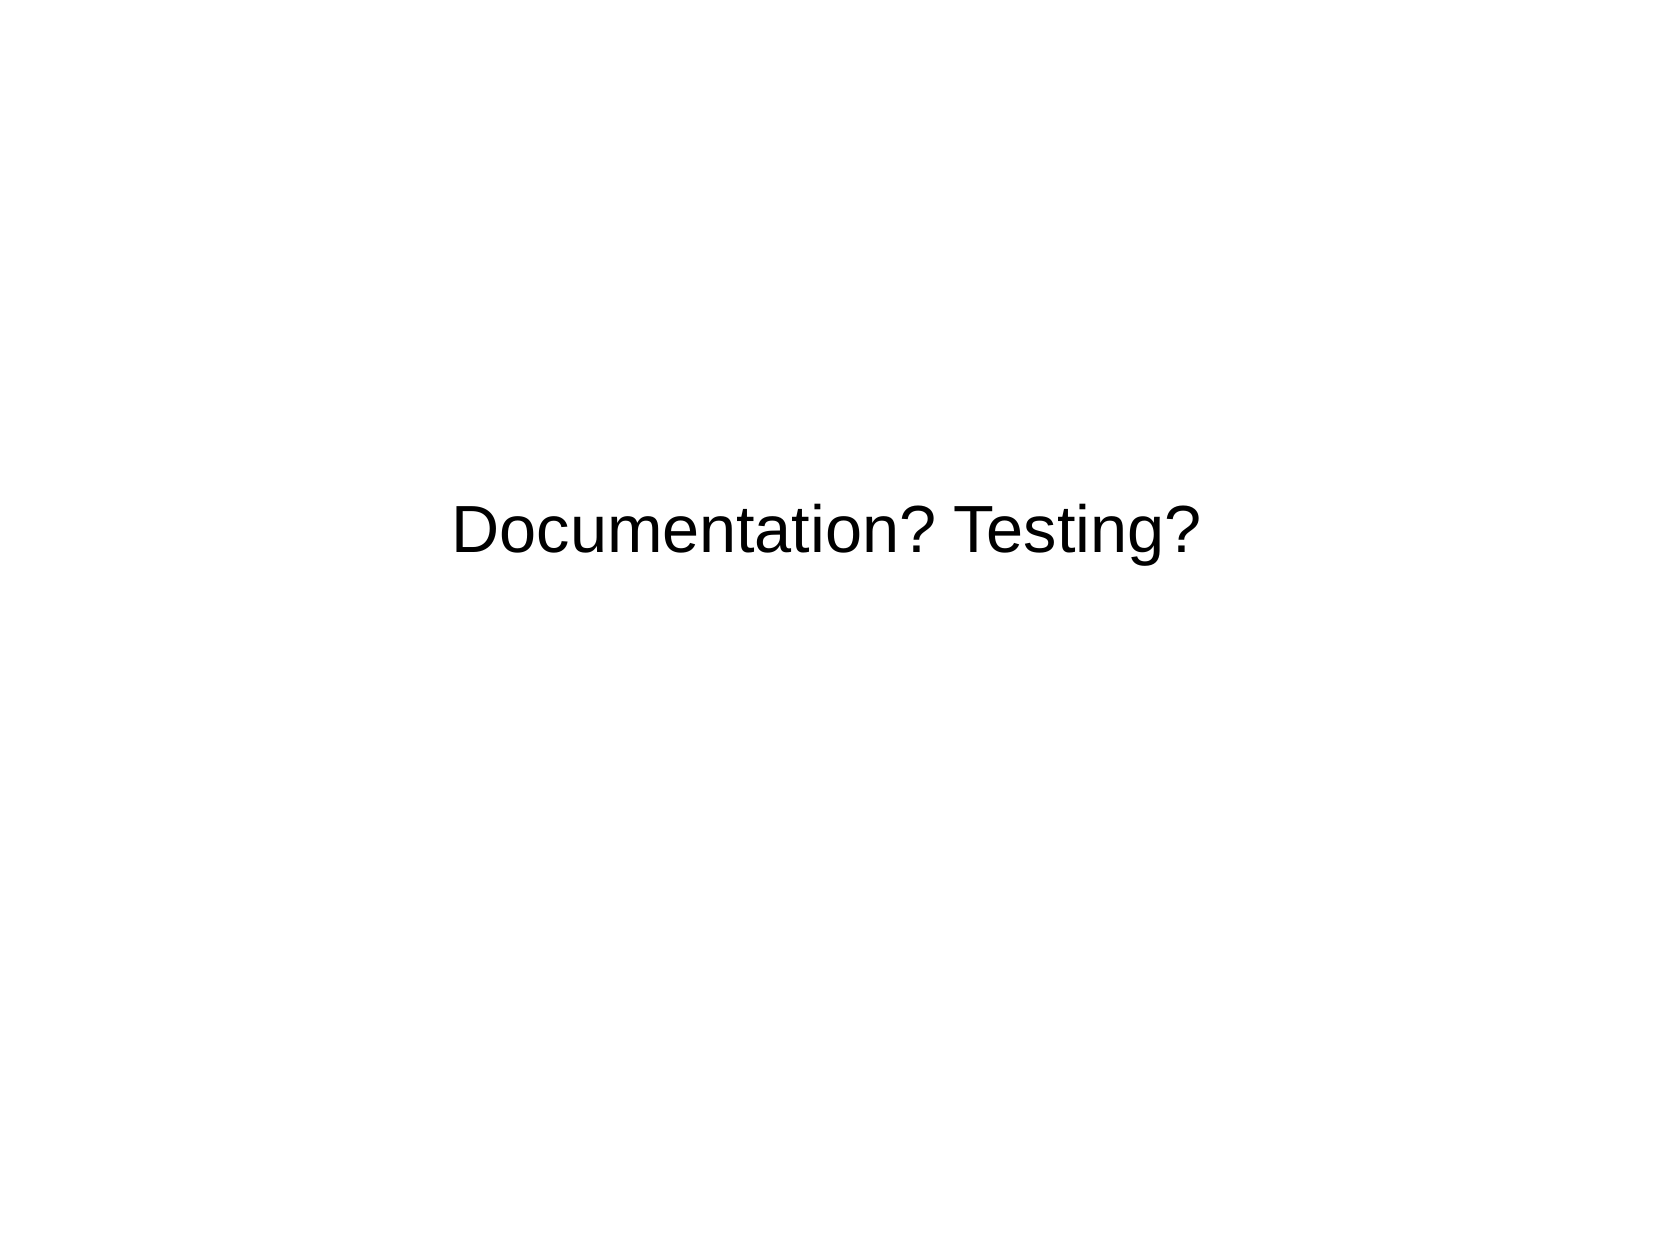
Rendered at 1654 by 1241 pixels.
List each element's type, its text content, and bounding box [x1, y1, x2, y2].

subtitle Documentation? Testing? [82, 49, 1571, 1010]
